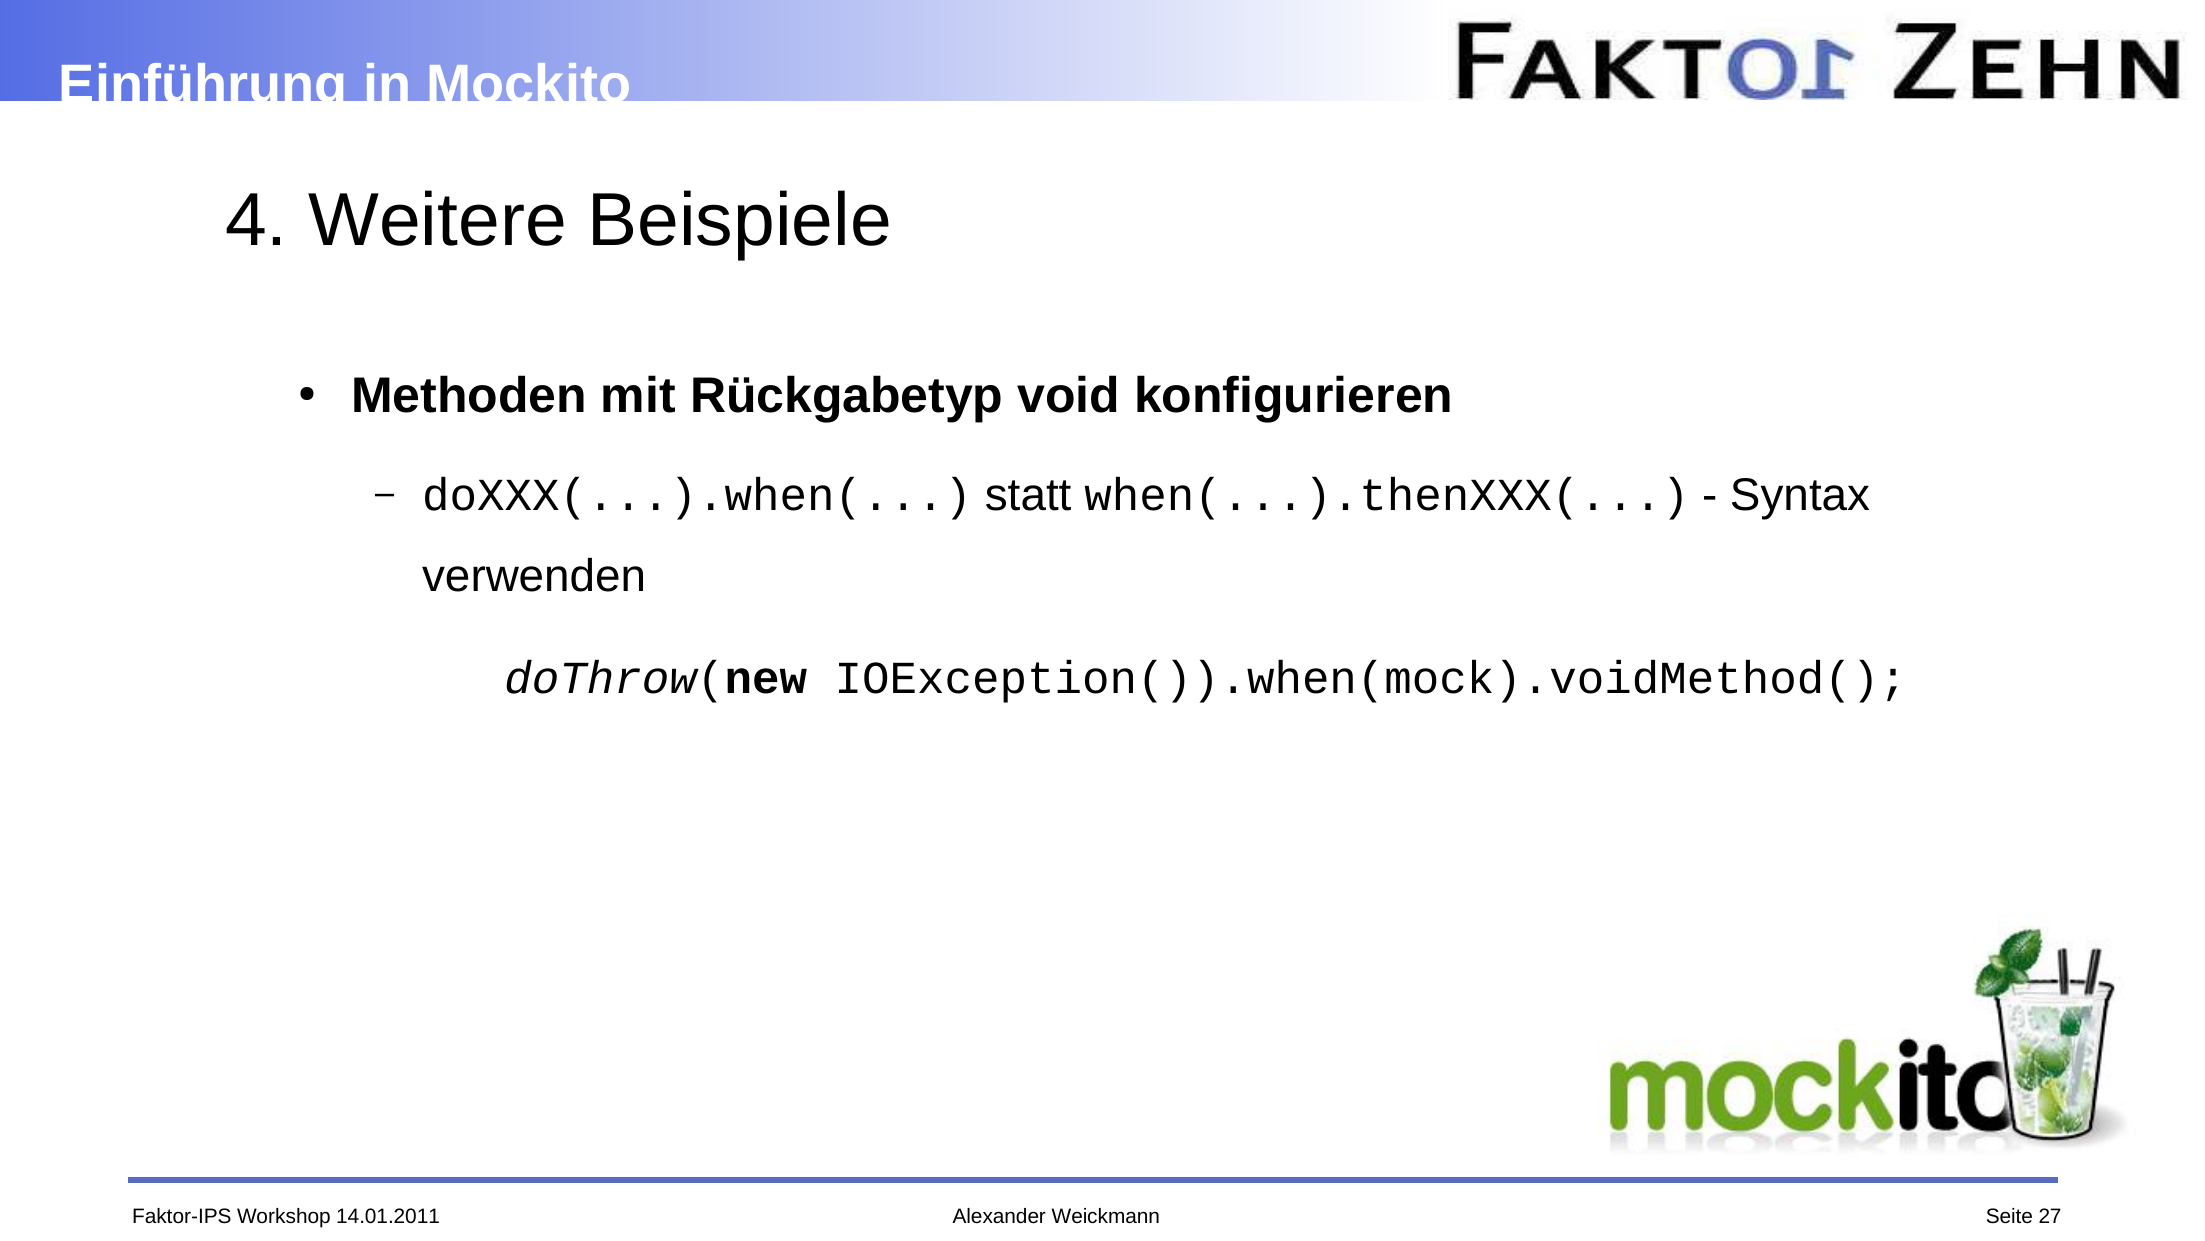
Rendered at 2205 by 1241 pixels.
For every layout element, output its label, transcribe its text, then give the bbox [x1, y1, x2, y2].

picture [1598, 914, 2141, 1167]
title 4. Weitere Beispiele [225, 142, 1981, 296]
picture [1448, 7, 2191, 100]
list Methoden mit Rückgabetyp void konfigurieren doXXX(...).when(...) statt when(...).thenXXX(...) - Syntax verwenden doThrow(new IOException()).when(mock).voidMethod(); [280, 339, 2036, 1108]
